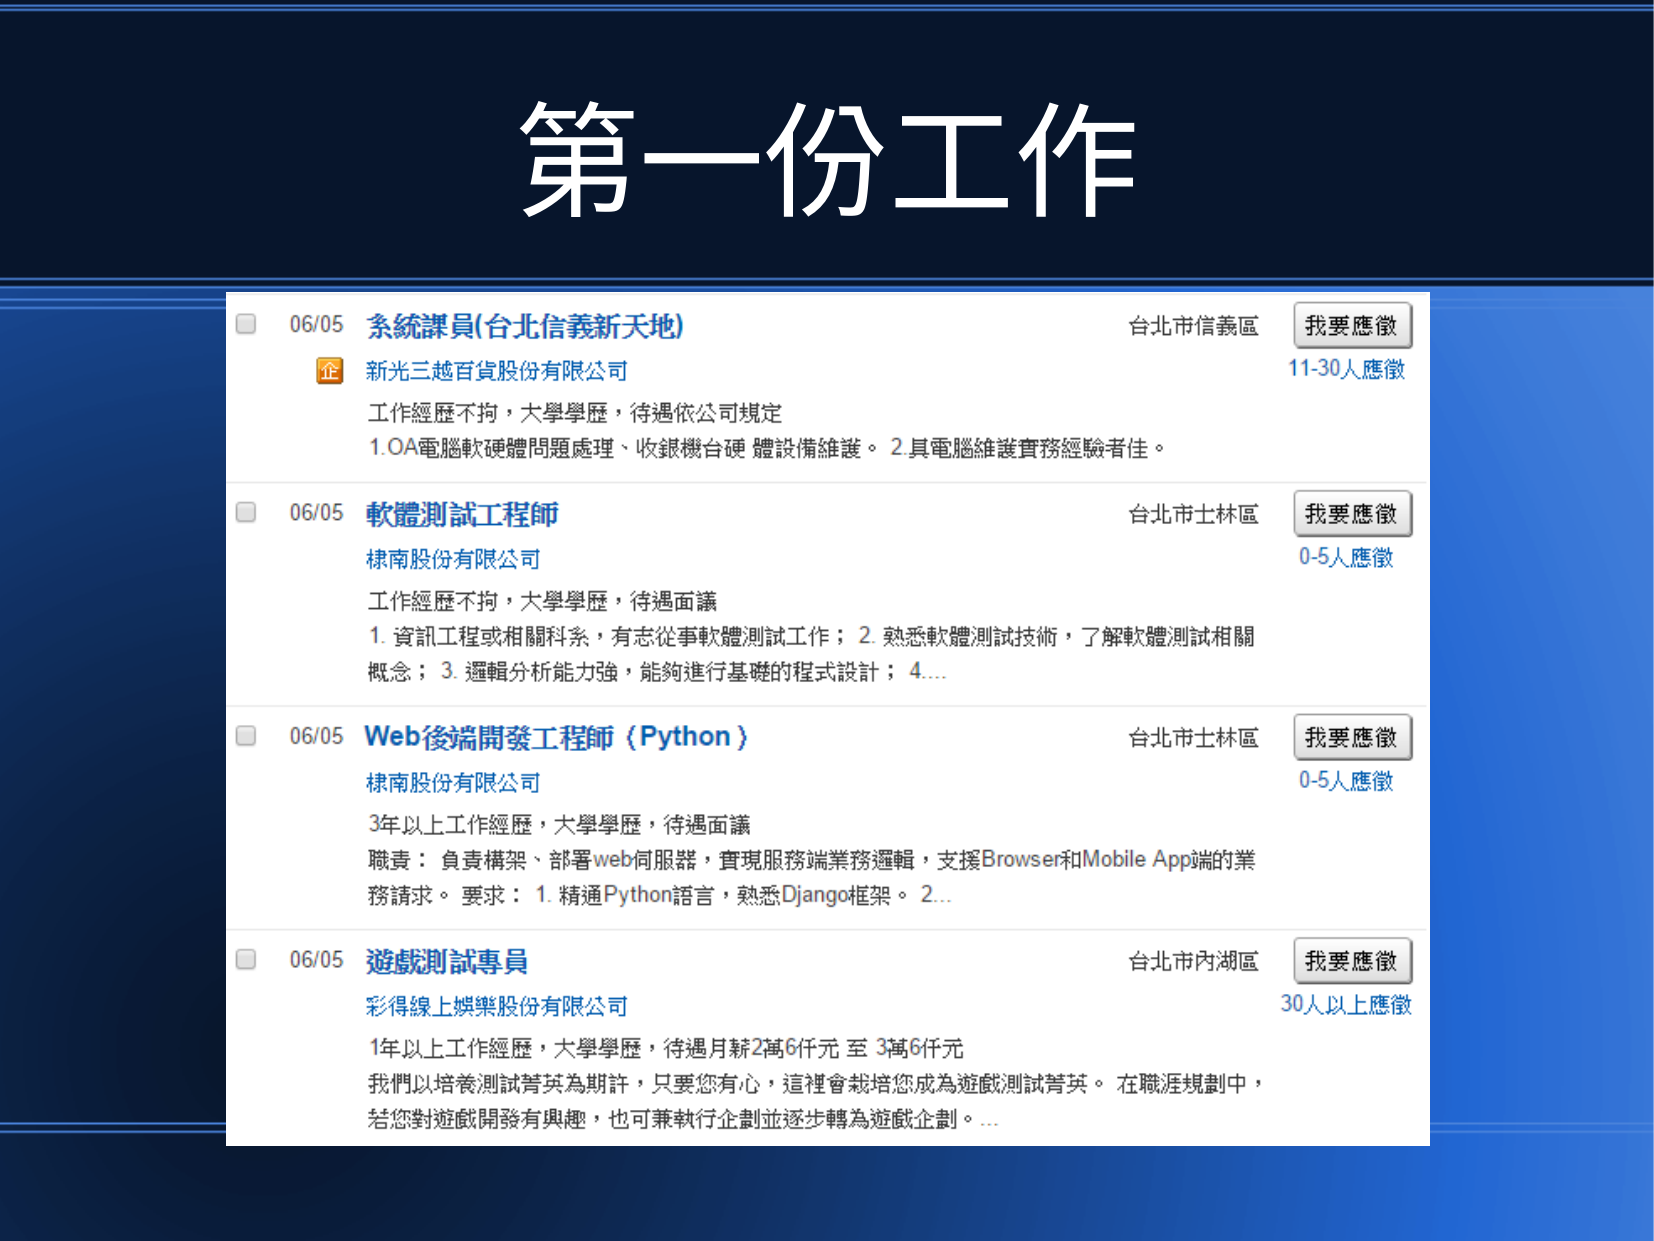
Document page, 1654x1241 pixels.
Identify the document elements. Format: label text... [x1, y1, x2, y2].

title 第一份工作 [82, 49, 1571, 257]
picture [0, 0, 1654, 1241]
